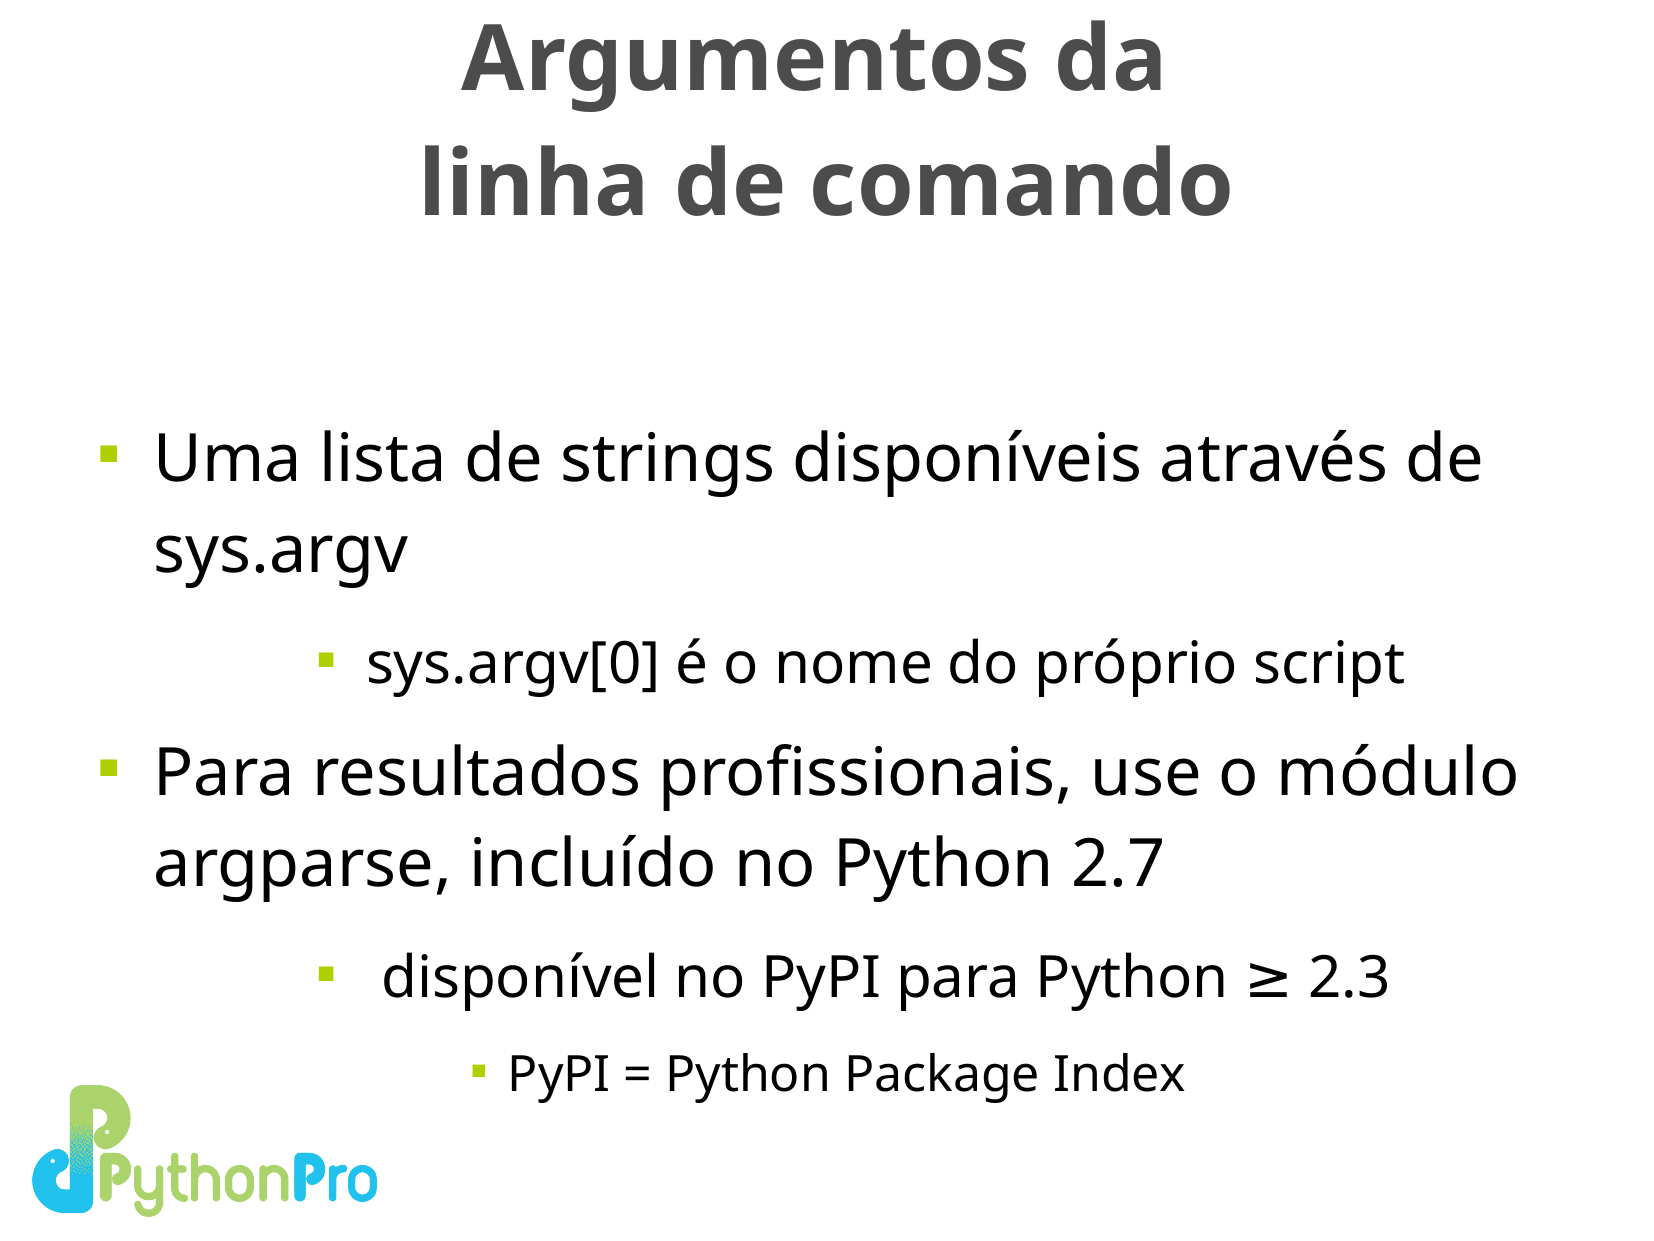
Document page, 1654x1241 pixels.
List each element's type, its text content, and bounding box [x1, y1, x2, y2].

picture [32, 1085, 377, 1217]
title Argumentos da linha de comando [82, 13, 1571, 222]
list Uma lista de strings disponíveis através de sys.argv sys.argv[0] é o nome do próprio script Para resultados profissionais, use o módulo argparse, incluído no Python 2.7 disponível no PyPI para Python ≥ 2.3 PyPI = Python Package Index [82, 290, 1571, 1109]
